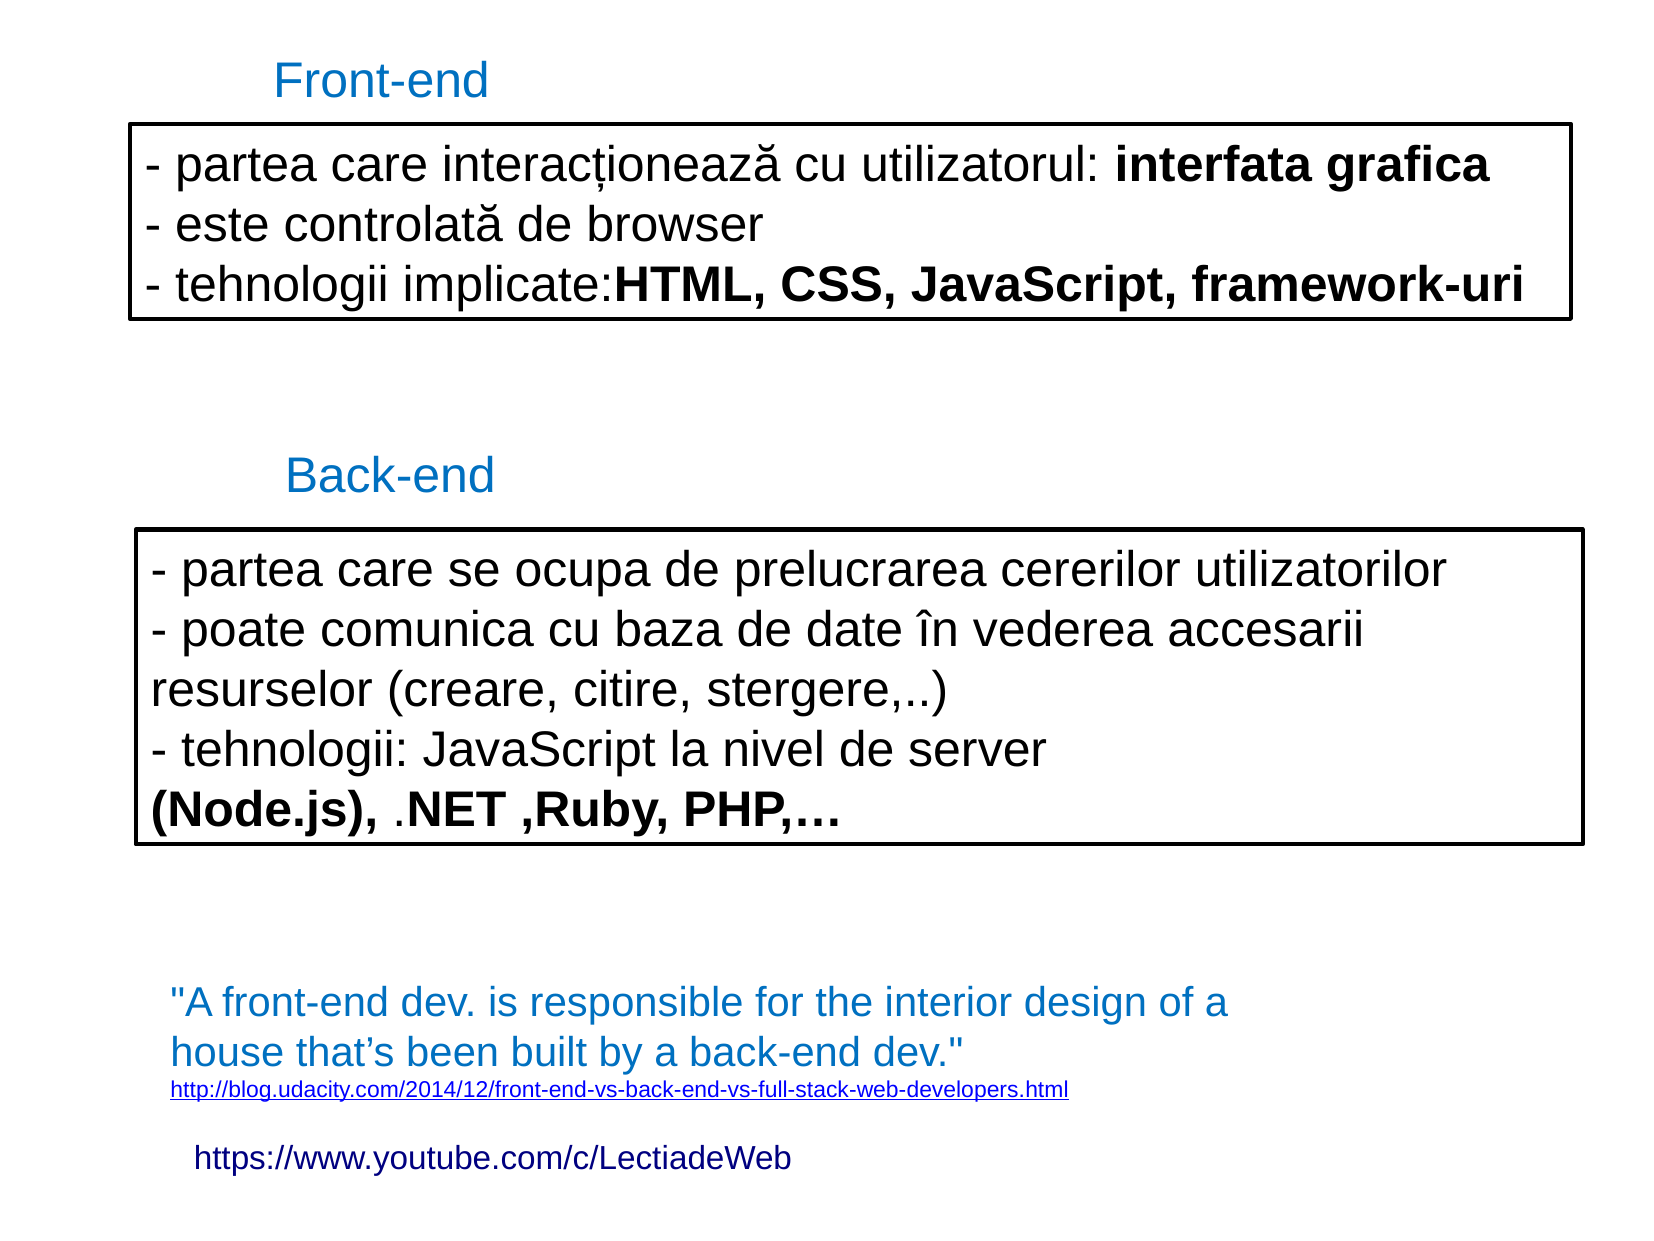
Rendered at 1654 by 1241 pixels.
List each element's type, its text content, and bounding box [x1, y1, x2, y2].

text_box - partea care se ocupa de prelucrarea cererilor utilizatorilor - poate comunica cu baza de date în vederea accesarii resurselor (creare, citire, stergere,..) - tehnologii: JavaScript la nivel de server (Node.js), .NET ,Ruby, PHP,… [135, 529, 1583, 845]
text_box Front-end [258, 40, 505, 116]
text_box - partea care interacționează cu utilizatorul: interfata grafica - este controlată de browser - tehnologii implicate:HTML, CSS, JavaScript, framework-uri [129, 123, 1571, 319]
text_box Back-end [270, 434, 511, 510]
text_box https://www.youtube.com/c/LectiadeWeb [178, 1131, 1052, 1207]
text_box "A front-end dev. is responsible for the interior design of a house that’s been built by a back-end dev." http://blog.udacity.com/2014/12/front-end-vs-back-end-vs-full-stack-web-developers.html [155, 966, 1276, 1110]
